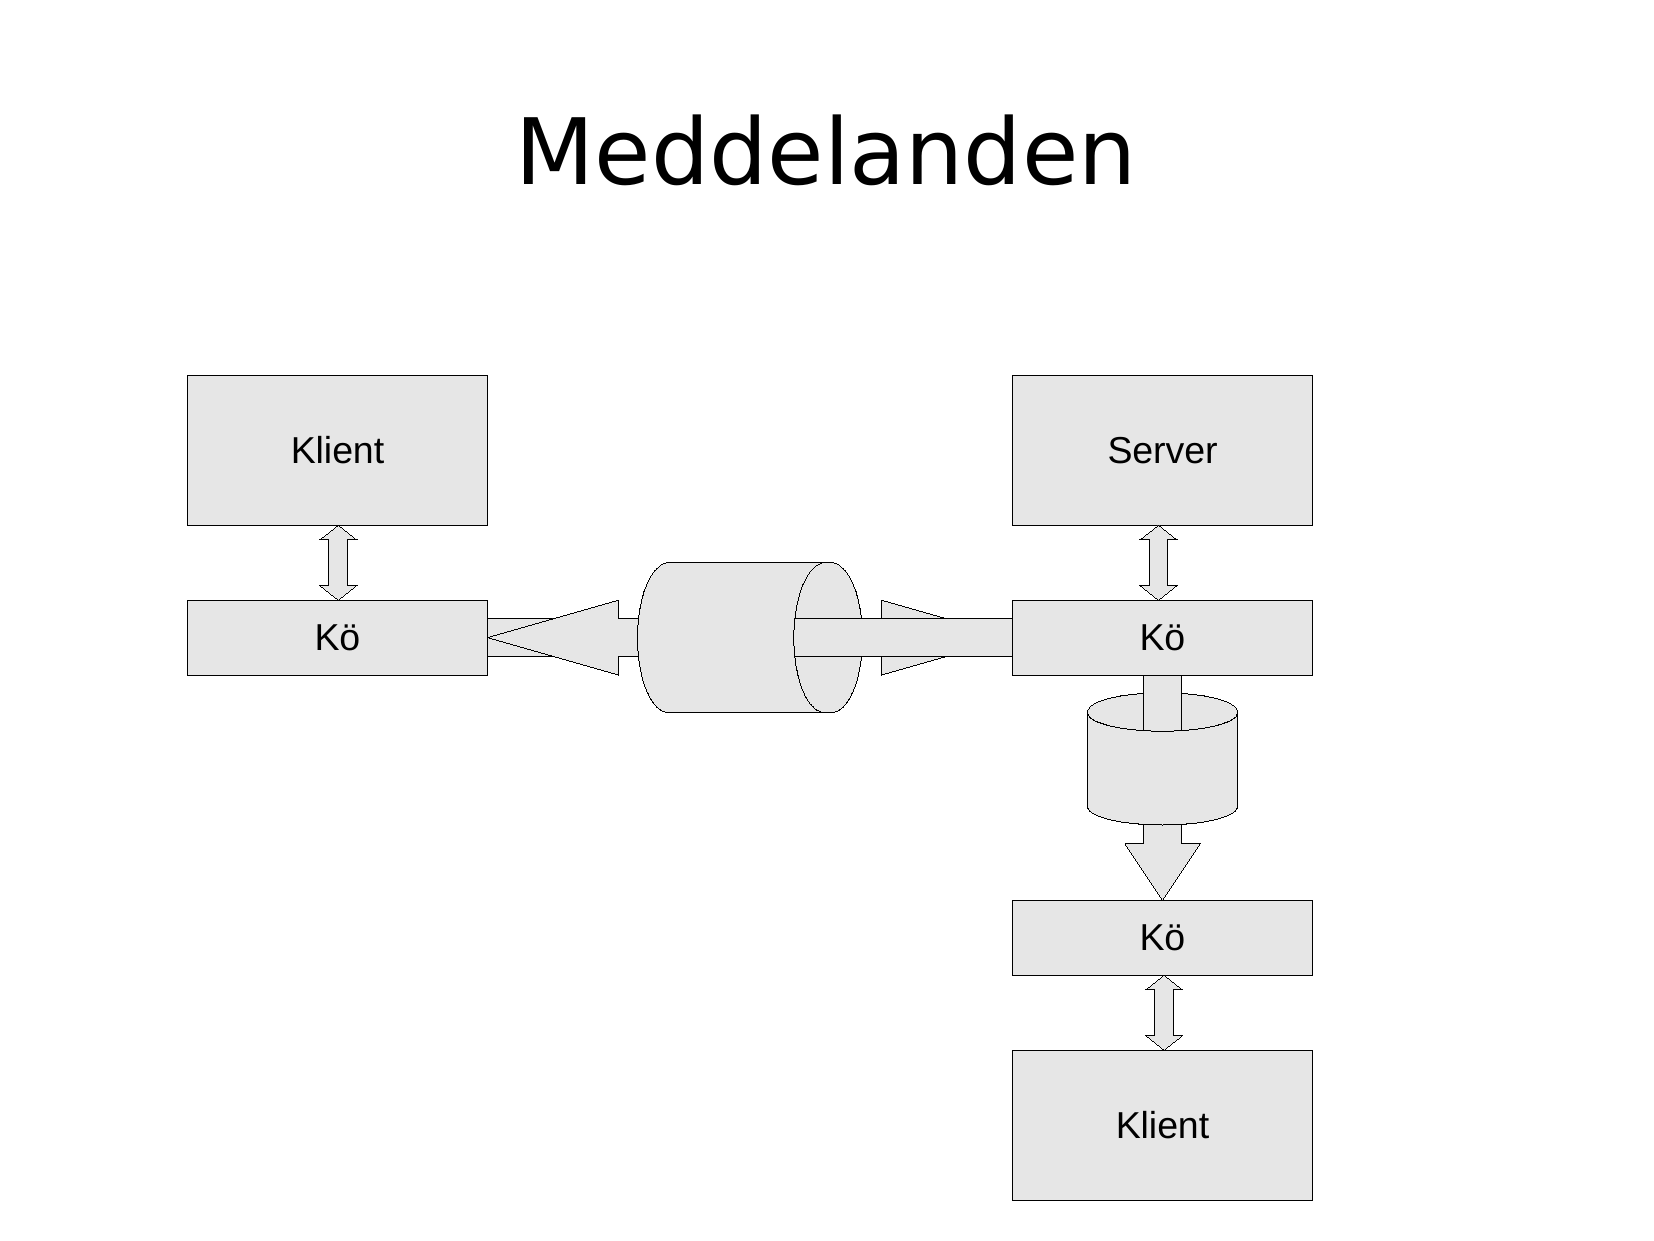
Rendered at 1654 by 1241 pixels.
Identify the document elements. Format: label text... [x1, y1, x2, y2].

text_box [1087, 675, 1238, 901]
text_box Kö [1012, 900, 1313, 976]
text_box [319, 526, 358, 601]
text_box Kö [1012, 600, 1313, 676]
text_box Klient [187, 375, 488, 526]
title Meddelanden [82, 49, 1571, 257]
text_box [1139, 525, 1178, 601]
text_box Klient [1012, 1050, 1313, 1201]
text_box Server [1012, 375, 1313, 526]
text_box Kö [187, 600, 488, 676]
text_box [1145, 975, 1183, 1051]
text_box [487, 562, 1013, 713]
